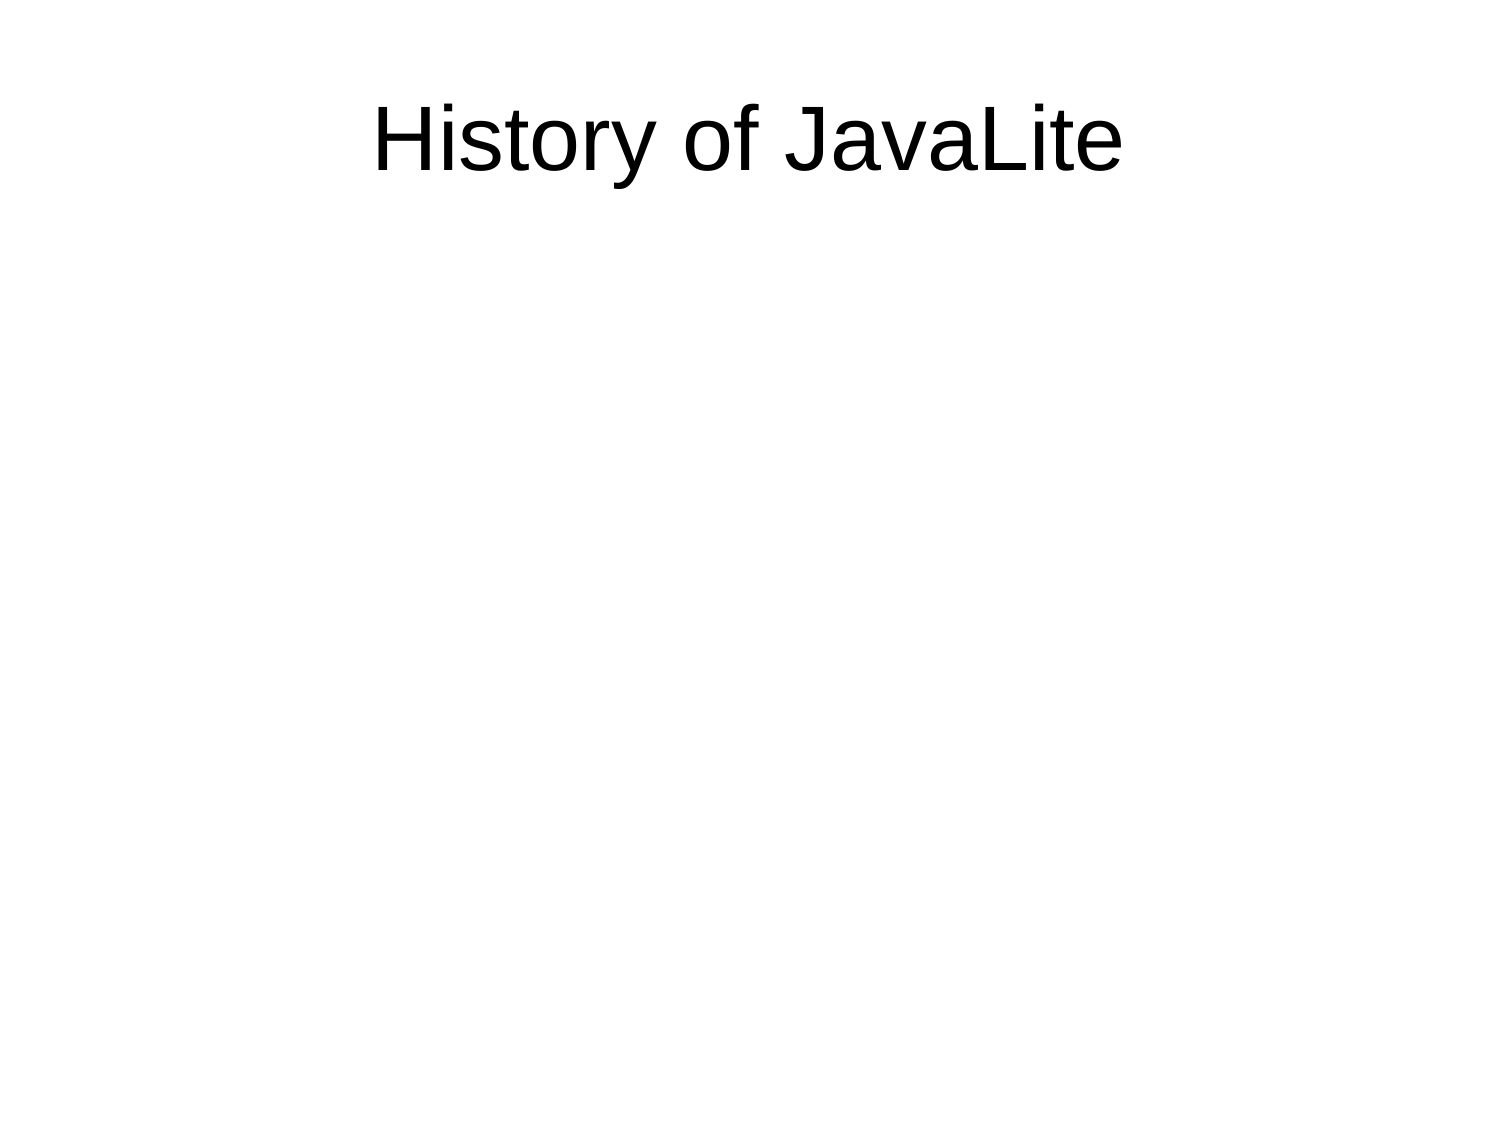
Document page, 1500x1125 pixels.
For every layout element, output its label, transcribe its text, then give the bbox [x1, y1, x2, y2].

title History of JavaLite [75, 45, 1424, 232]
